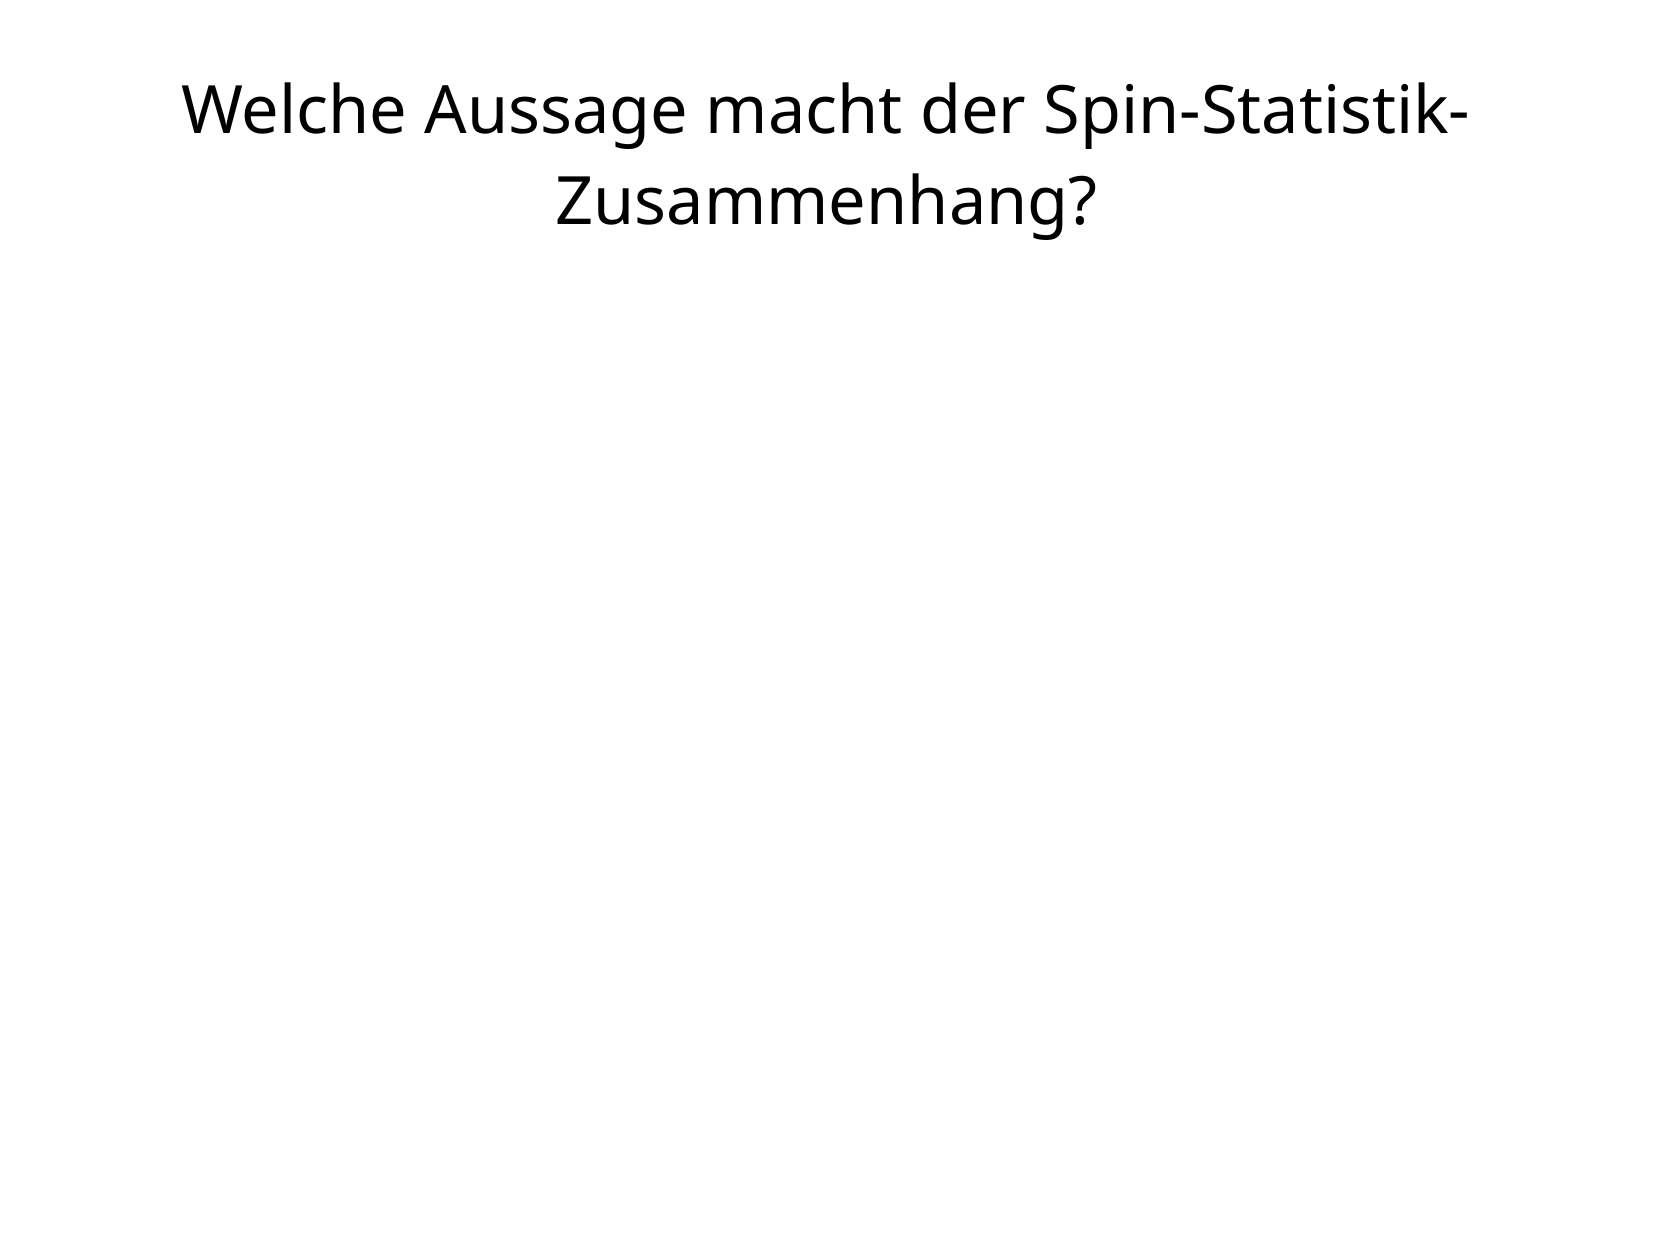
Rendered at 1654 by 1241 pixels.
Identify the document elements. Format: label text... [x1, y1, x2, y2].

title Welche Aussage macht der Spin-Statistik-Zusammenhang? [82, 49, 1571, 257]
